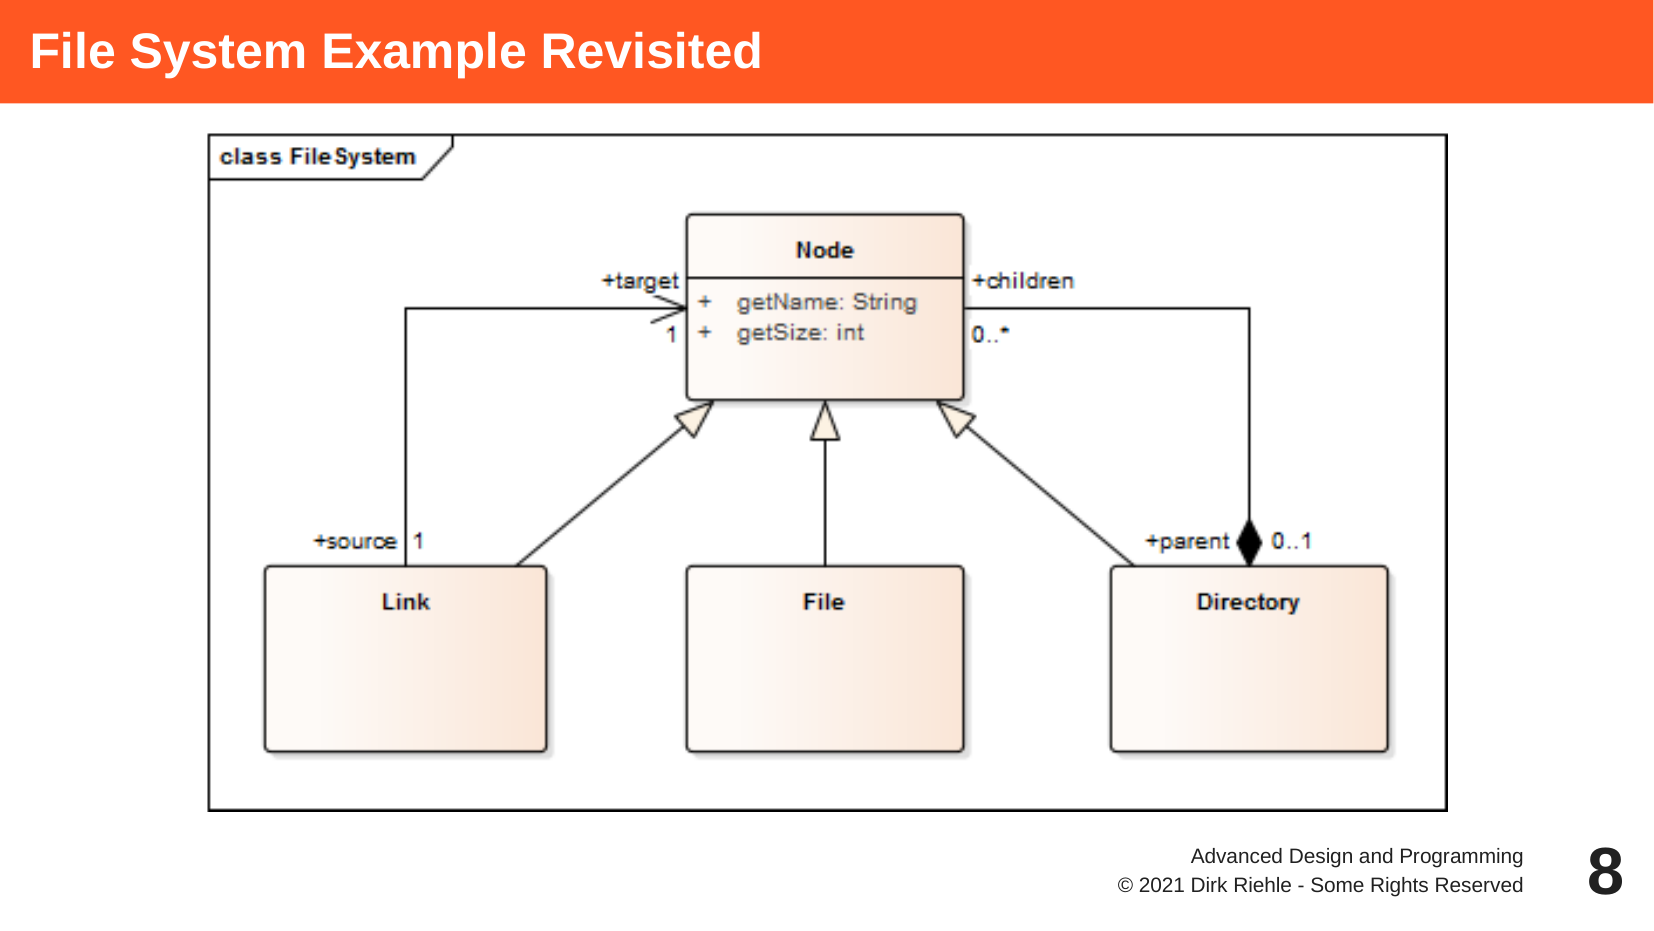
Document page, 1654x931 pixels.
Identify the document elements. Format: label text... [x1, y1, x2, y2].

picture [206, 132, 1448, 813]
title File System Example Revisited [0, 0, 1654, 104]
